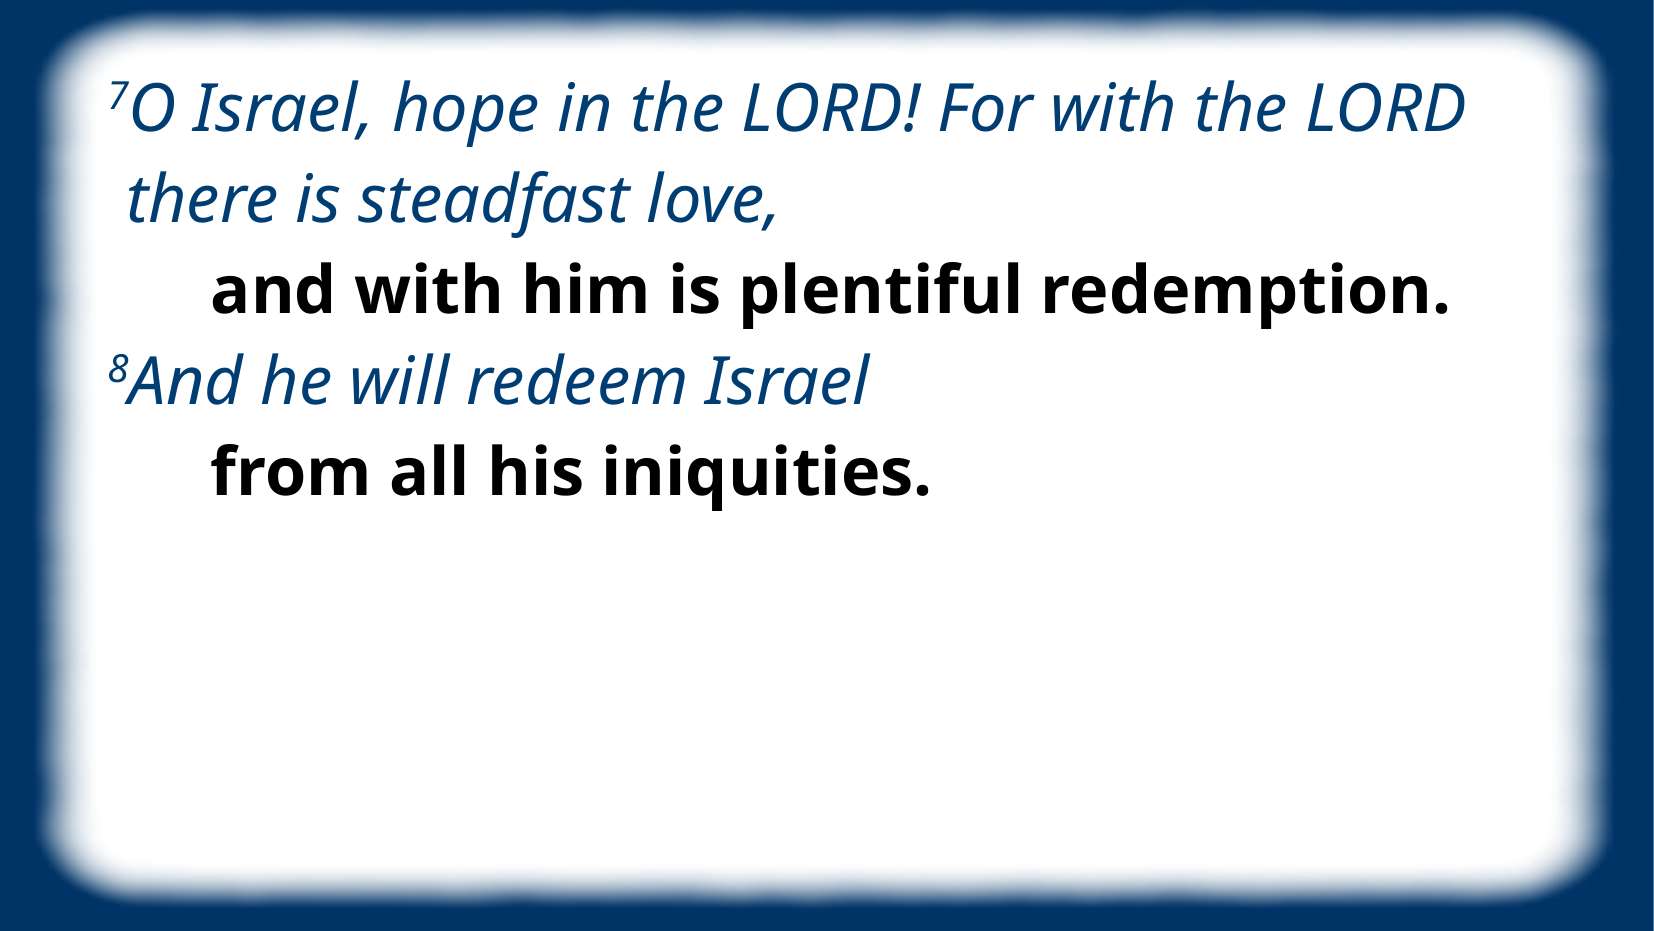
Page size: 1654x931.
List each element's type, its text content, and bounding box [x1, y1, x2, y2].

text_box 7O Israel, hope in the LORD! For with the LORD there is steadfast love, and with him is plentiful redemption. 8And he will redeem Israel from all his iniquities. [92, 53, 1531, 512]
picture [0, 0, 1654, 931]
